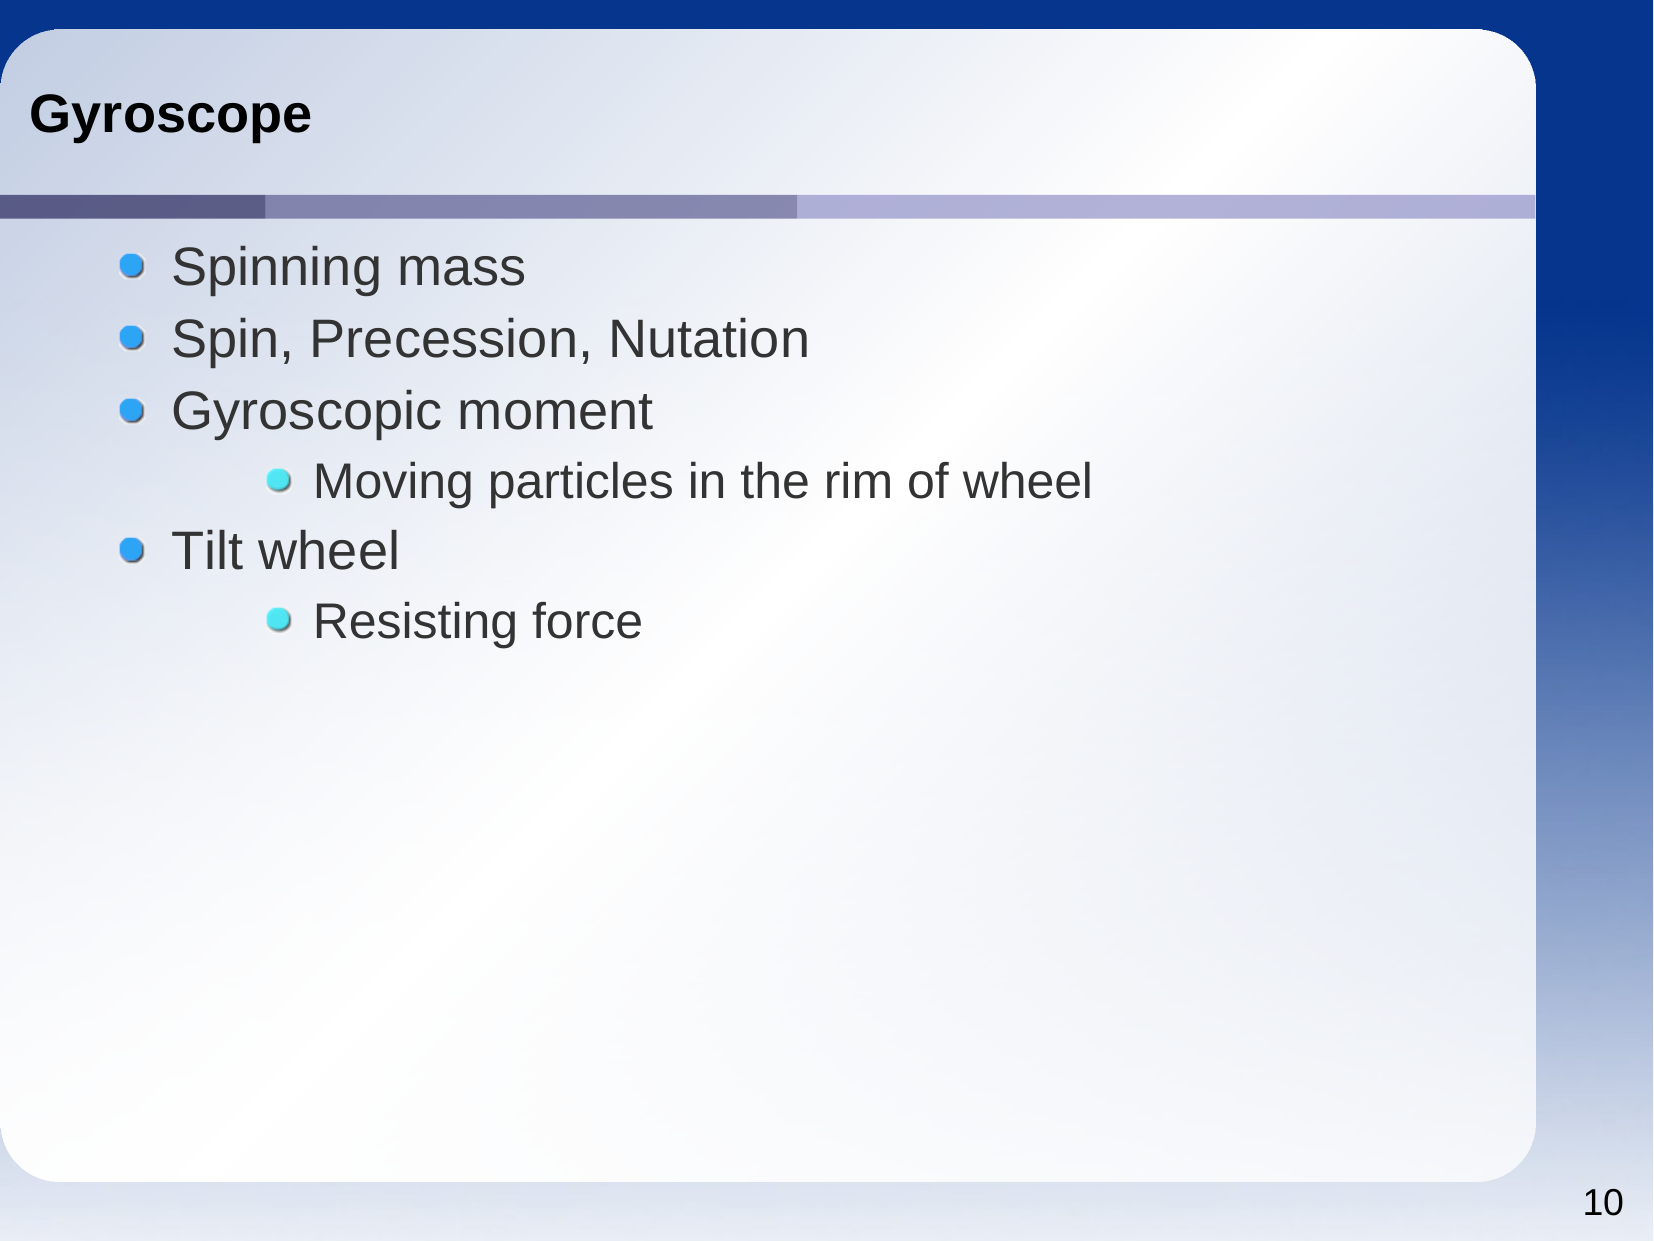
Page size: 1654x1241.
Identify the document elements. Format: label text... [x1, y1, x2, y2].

list Spinning mass Spin, Precession, Nutation Gyroscopic moment Moving particles in the rim of wheel Tilt wheel Resisting force [29, 236, 1506, 1152]
title Gyroscope [29, 49, 1506, 178]
picture [0, 0, 1654, 1241]
